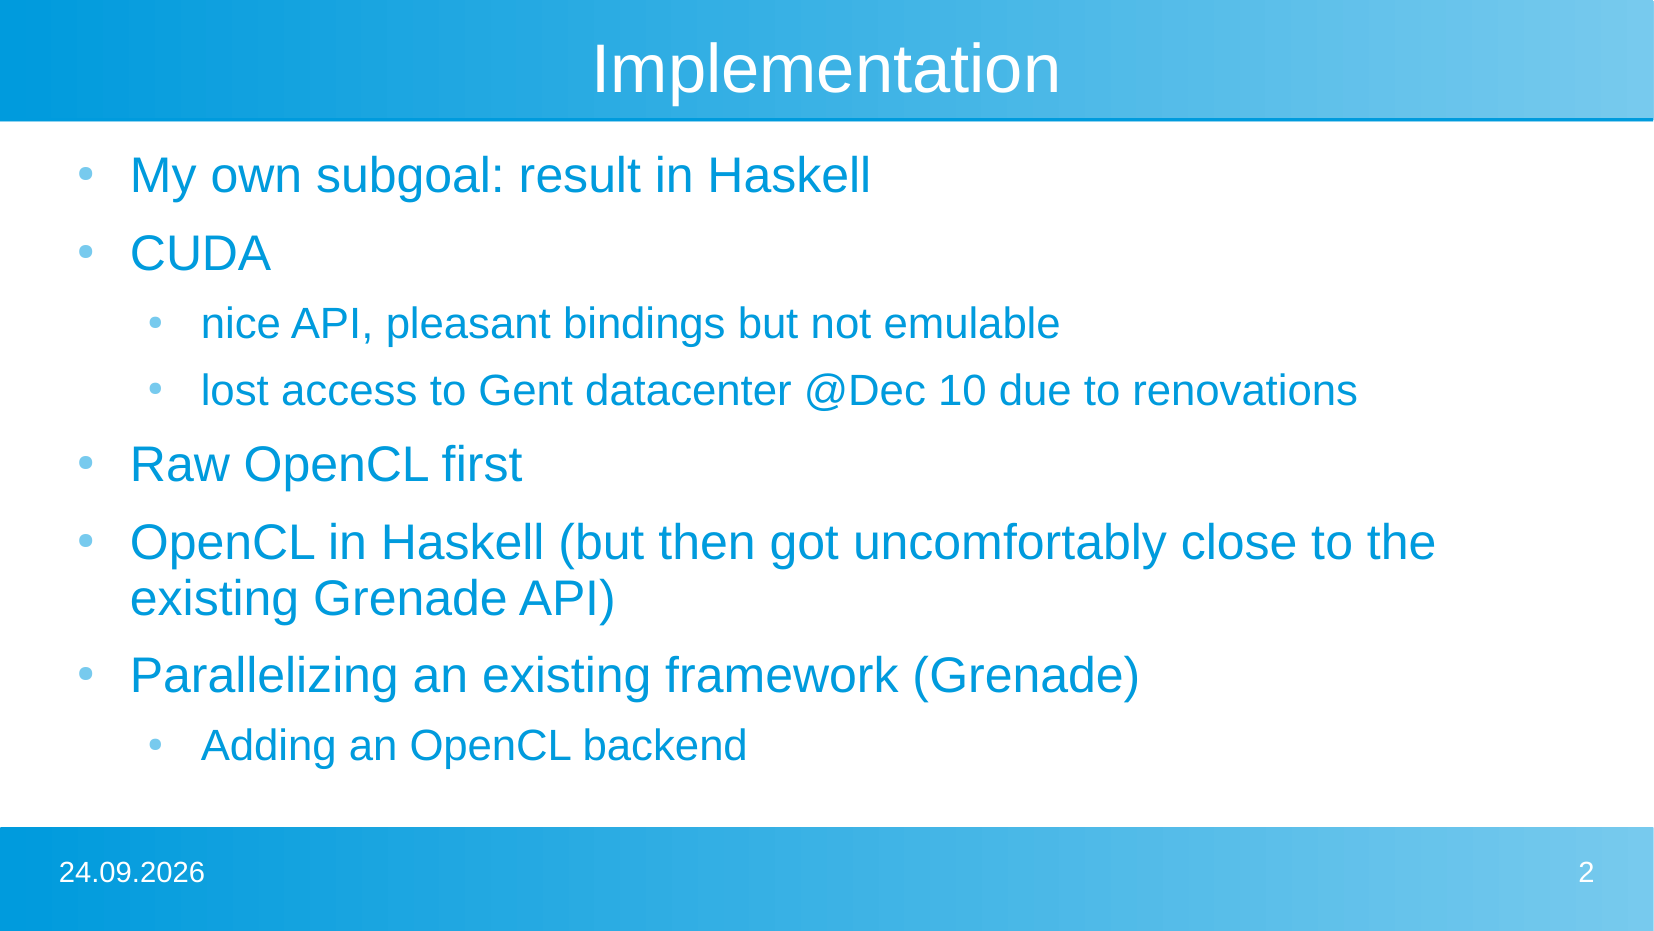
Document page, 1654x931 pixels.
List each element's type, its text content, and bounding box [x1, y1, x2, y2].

title Implementation [59, 29, 1595, 108]
list My own subgoal: result in Haskell CUDA nice API, pleasant bindings but not emulable lost access to Gent datacenter @Dec 10 due to renovations Raw OpenCL first OpenCL in Haskell (but then got uncomfortably close to the existing Grenade API) Parallelizing an existing framework (Grenade) Adding an OpenCL backend [59, 147, 1595, 739]
